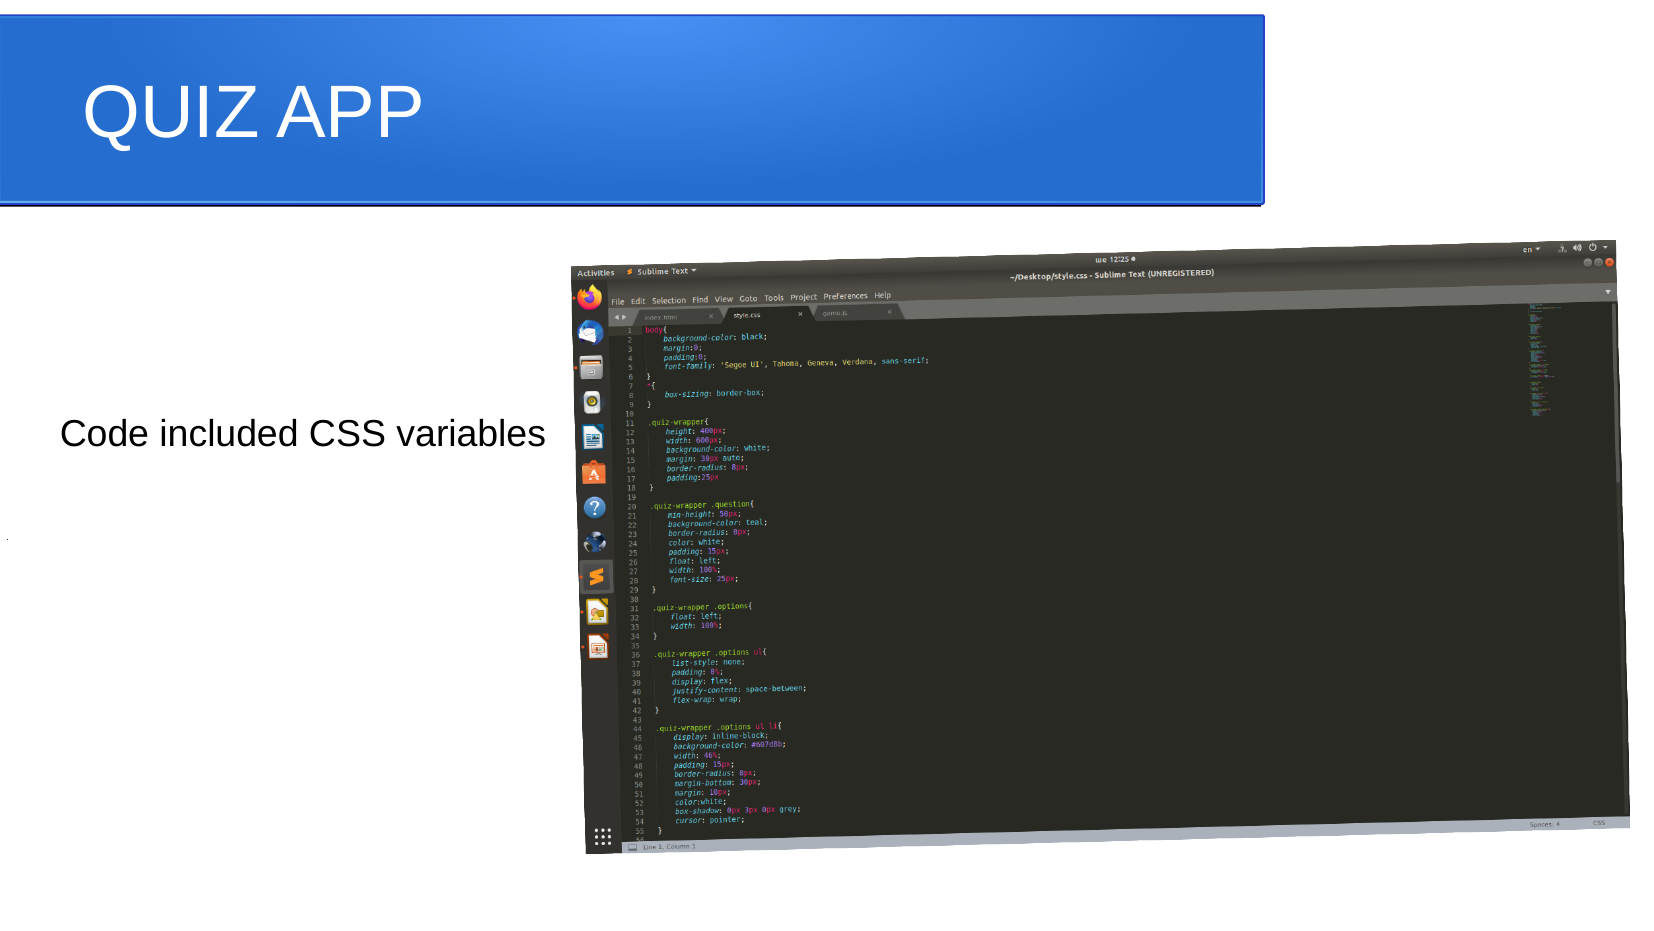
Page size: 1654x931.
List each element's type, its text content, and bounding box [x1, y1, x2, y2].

text_box Code included CSS variables [45, 405, 578, 601]
picture [570, 240, 1630, 854]
title QUIZ APP [82, 35, 1235, 189]
